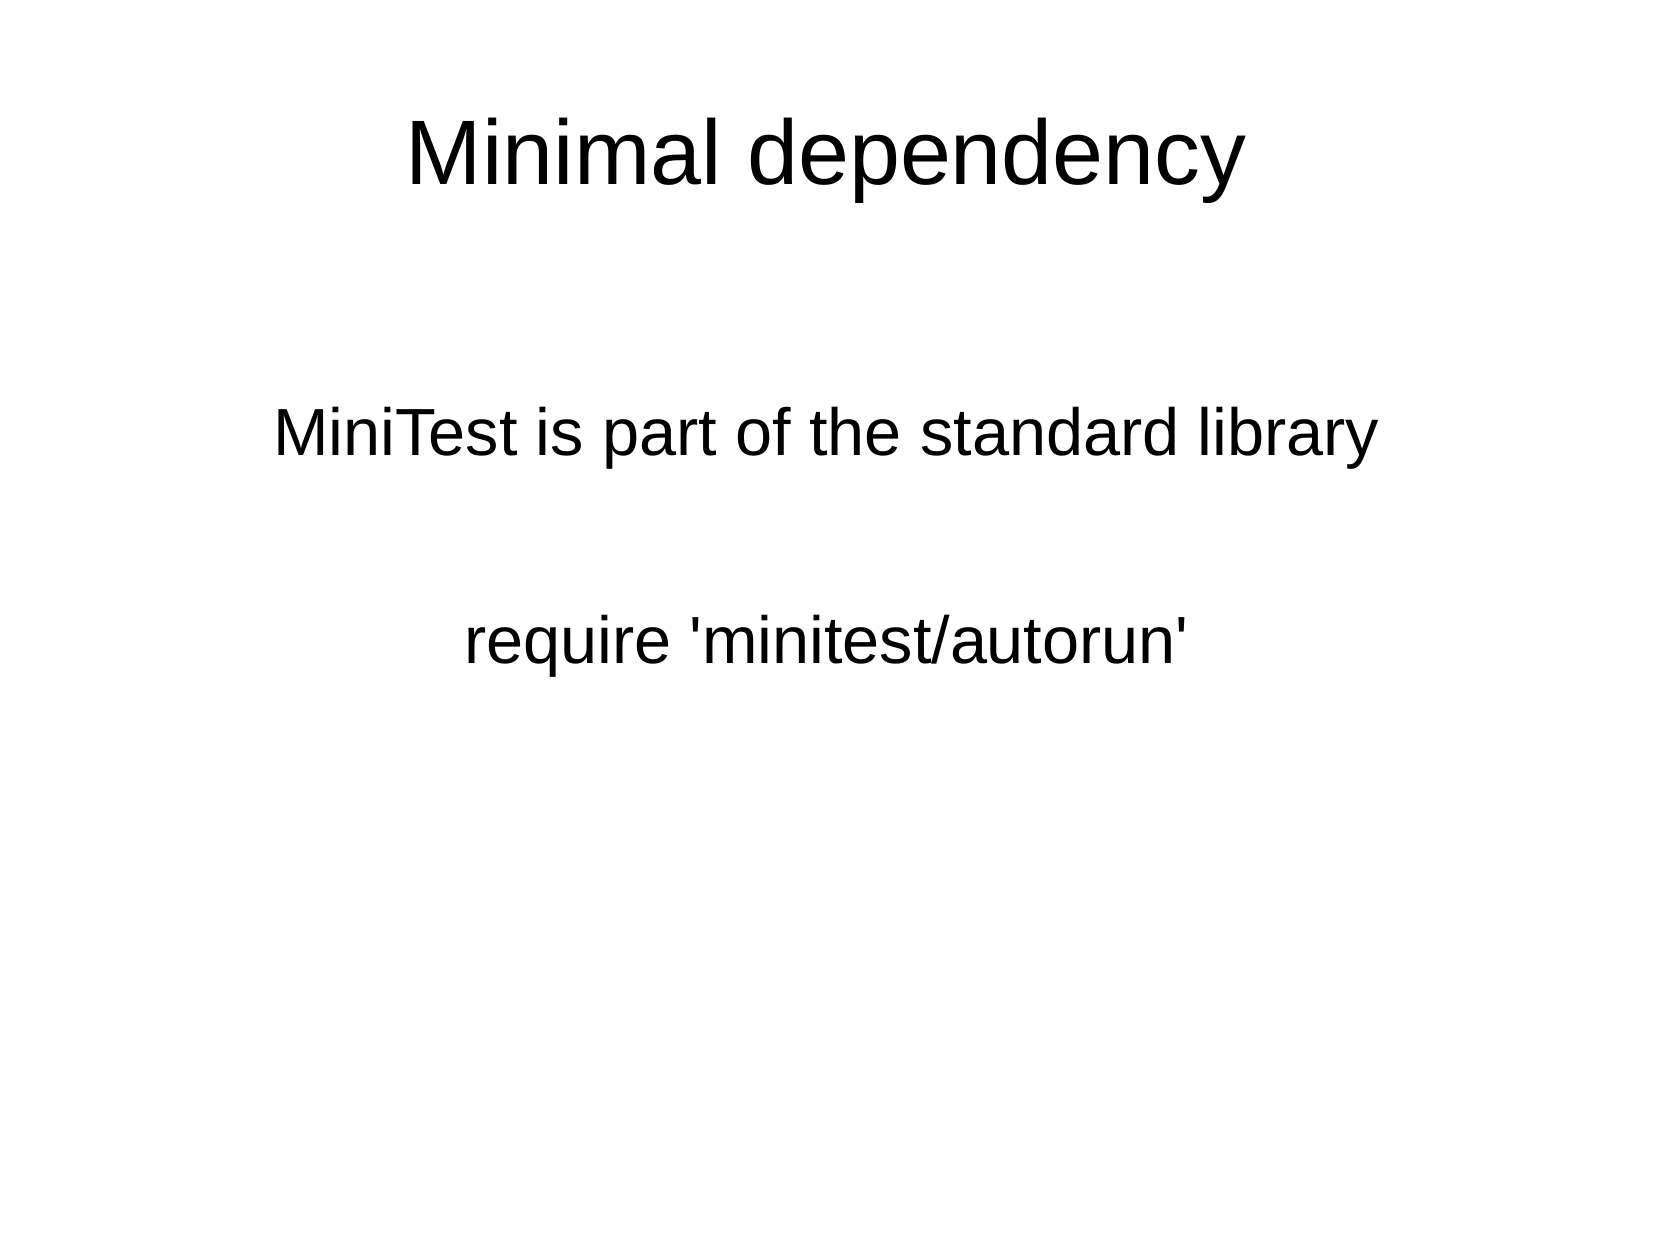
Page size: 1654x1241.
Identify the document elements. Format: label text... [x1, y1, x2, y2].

title Minimal dependency [82, 49, 1571, 257]
list MiniTest is part of the standard library require 'minitest/autorun' [82, 290, 1571, 1010]
